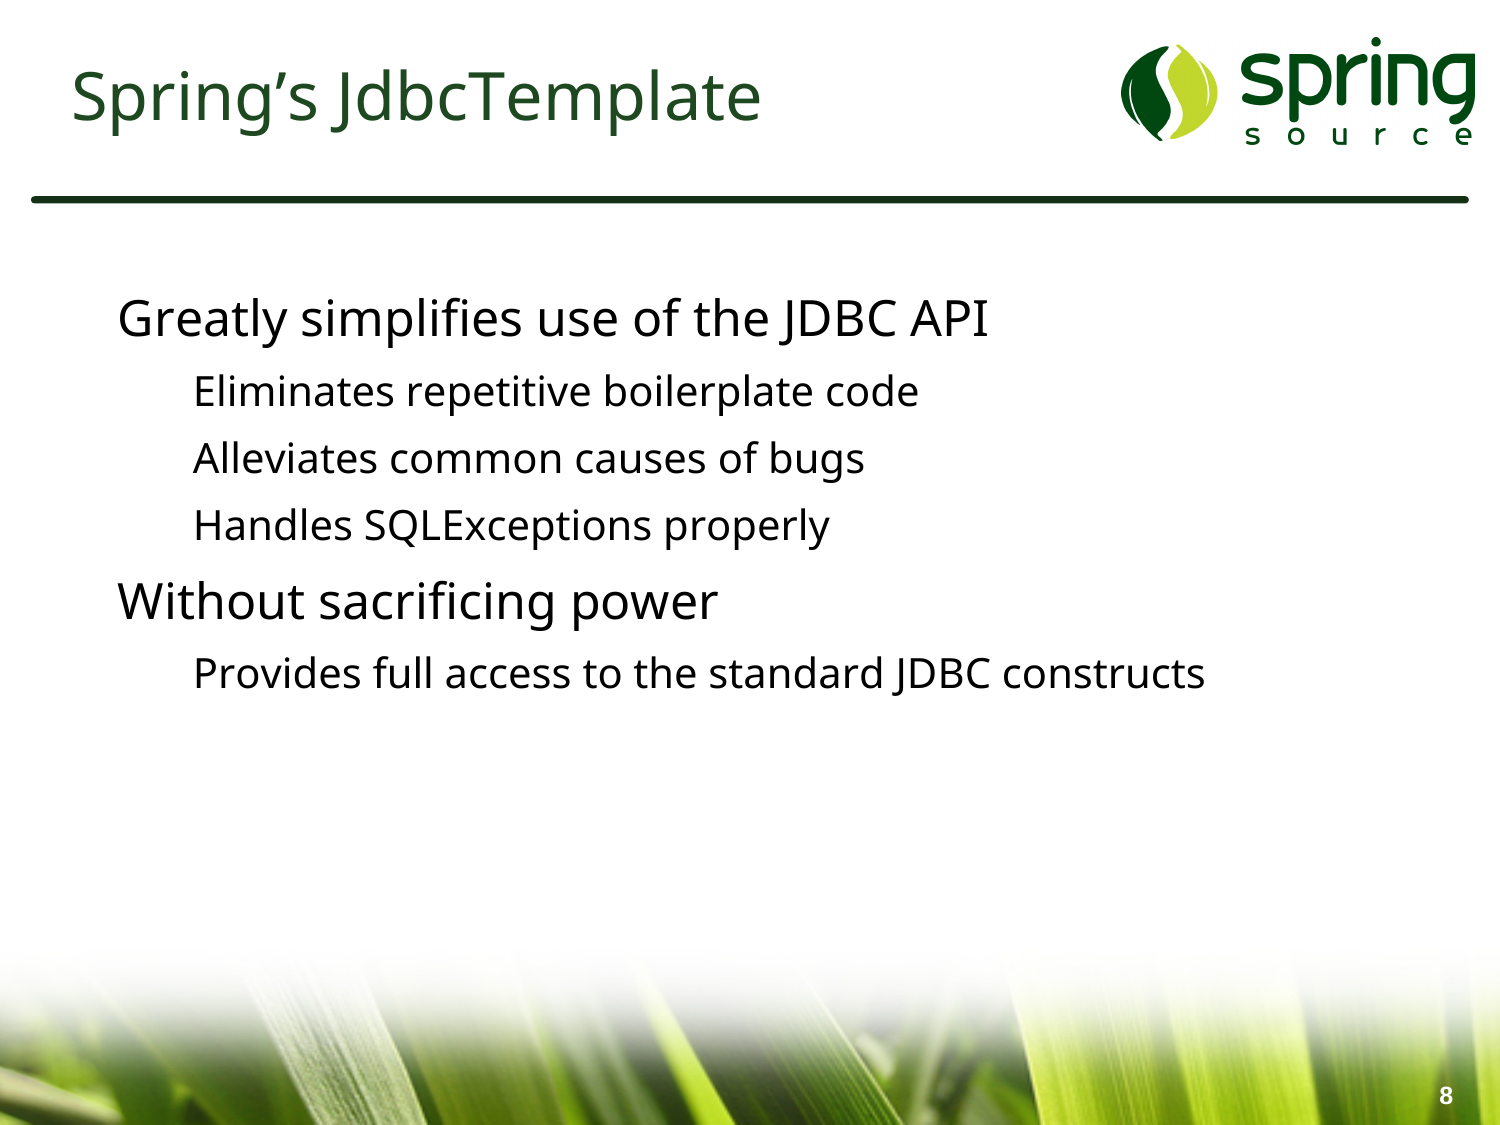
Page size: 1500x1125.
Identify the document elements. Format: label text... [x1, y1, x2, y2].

picture [0, 944, 1500, 1125]
list Greatly simplifies use of the JDBC API Eliminates repetitive boilerplate code Alleviates common causes of bugs Handles SQLExceptions properly Without sacrificing power Provides full access to the standard JDBC constructs [103, 275, 1394, 938]
picture [1121, 37, 1475, 145]
title Spring’s JdbcTemplate [56, 13, 1089, 176]
